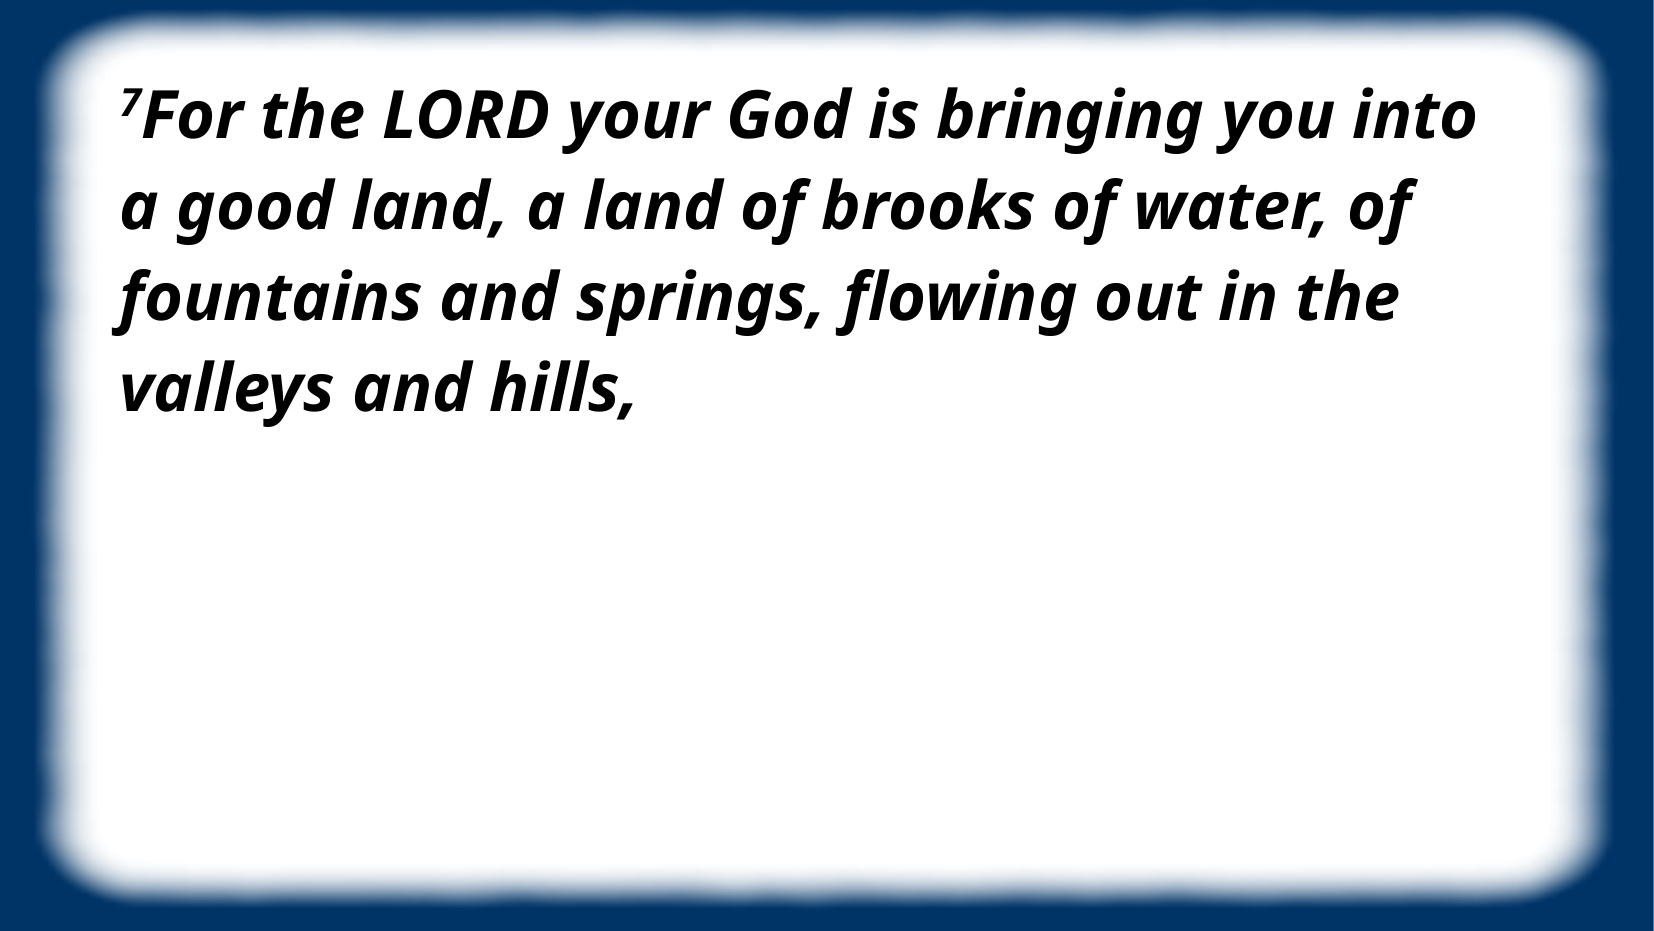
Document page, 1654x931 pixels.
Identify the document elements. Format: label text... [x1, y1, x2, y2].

picture [0, 0, 1654, 931]
text_box 7For the LORD your God is bringing you into a good land, a land of brooks of water, of fountains and springs, flowing out in the valleys and hills, [105, 60, 1546, 430]
